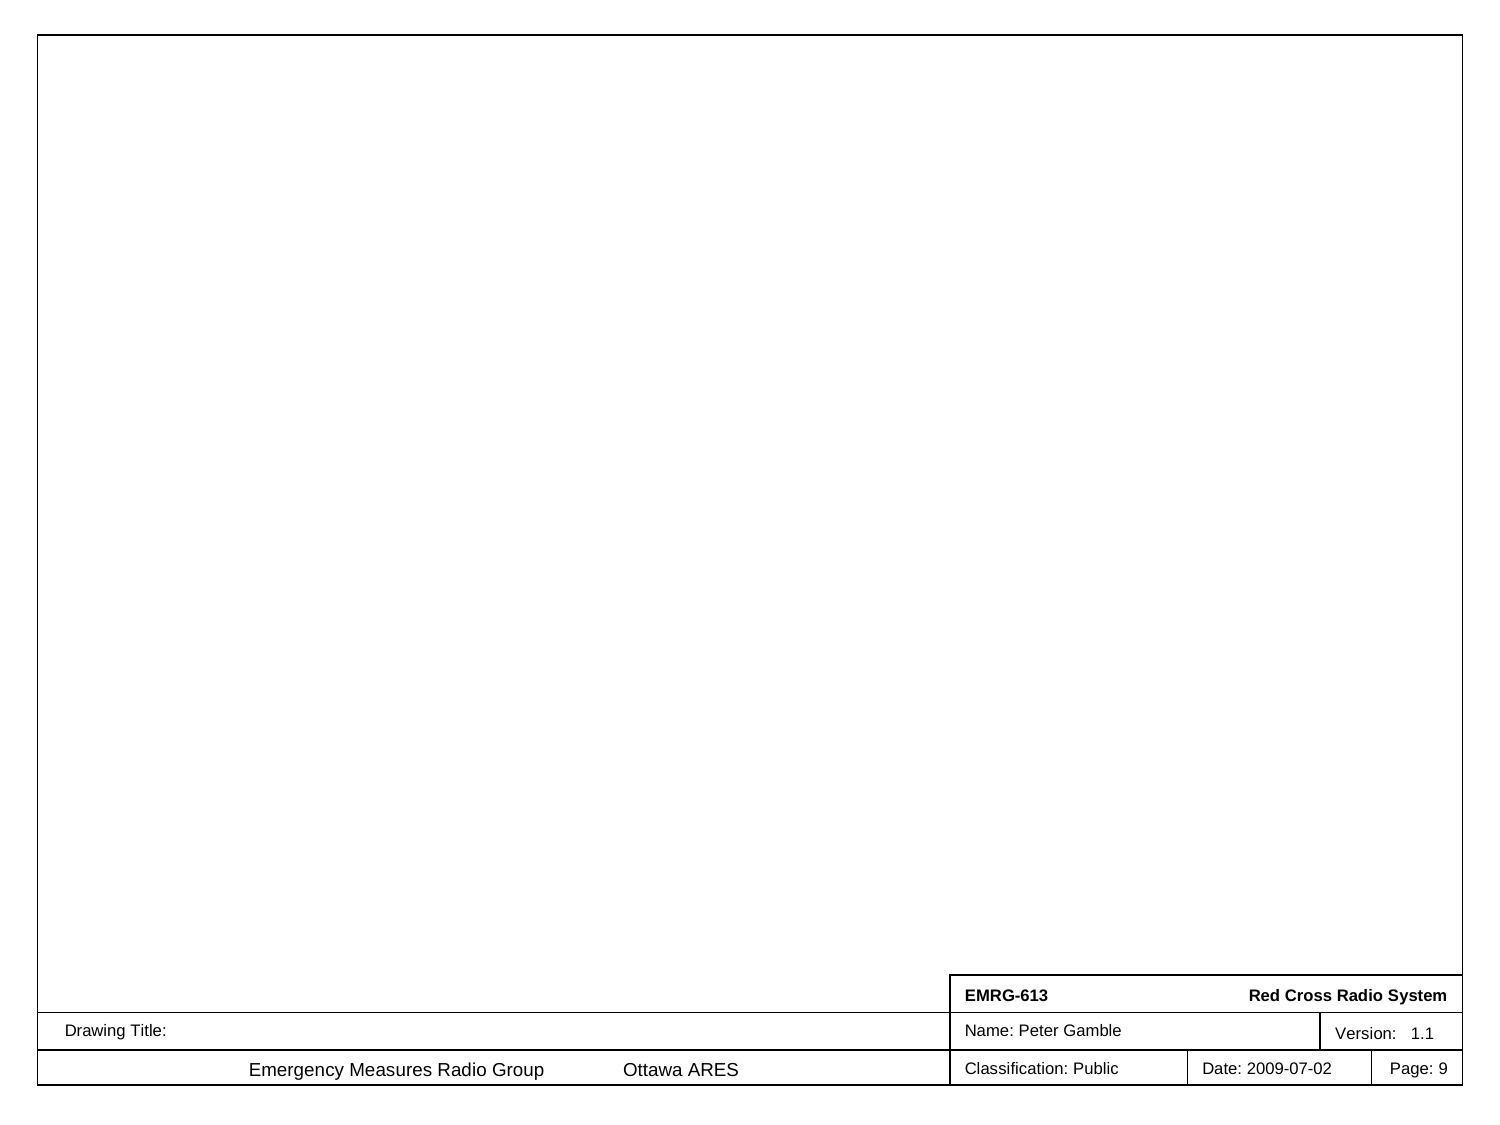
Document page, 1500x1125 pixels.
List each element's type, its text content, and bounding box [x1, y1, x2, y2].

text_box Page: <number> [1362, 1049, 1463, 1086]
text_box Emergency Measures Radio Group Ottawa ARES [50, 1049, 938, 1086]
